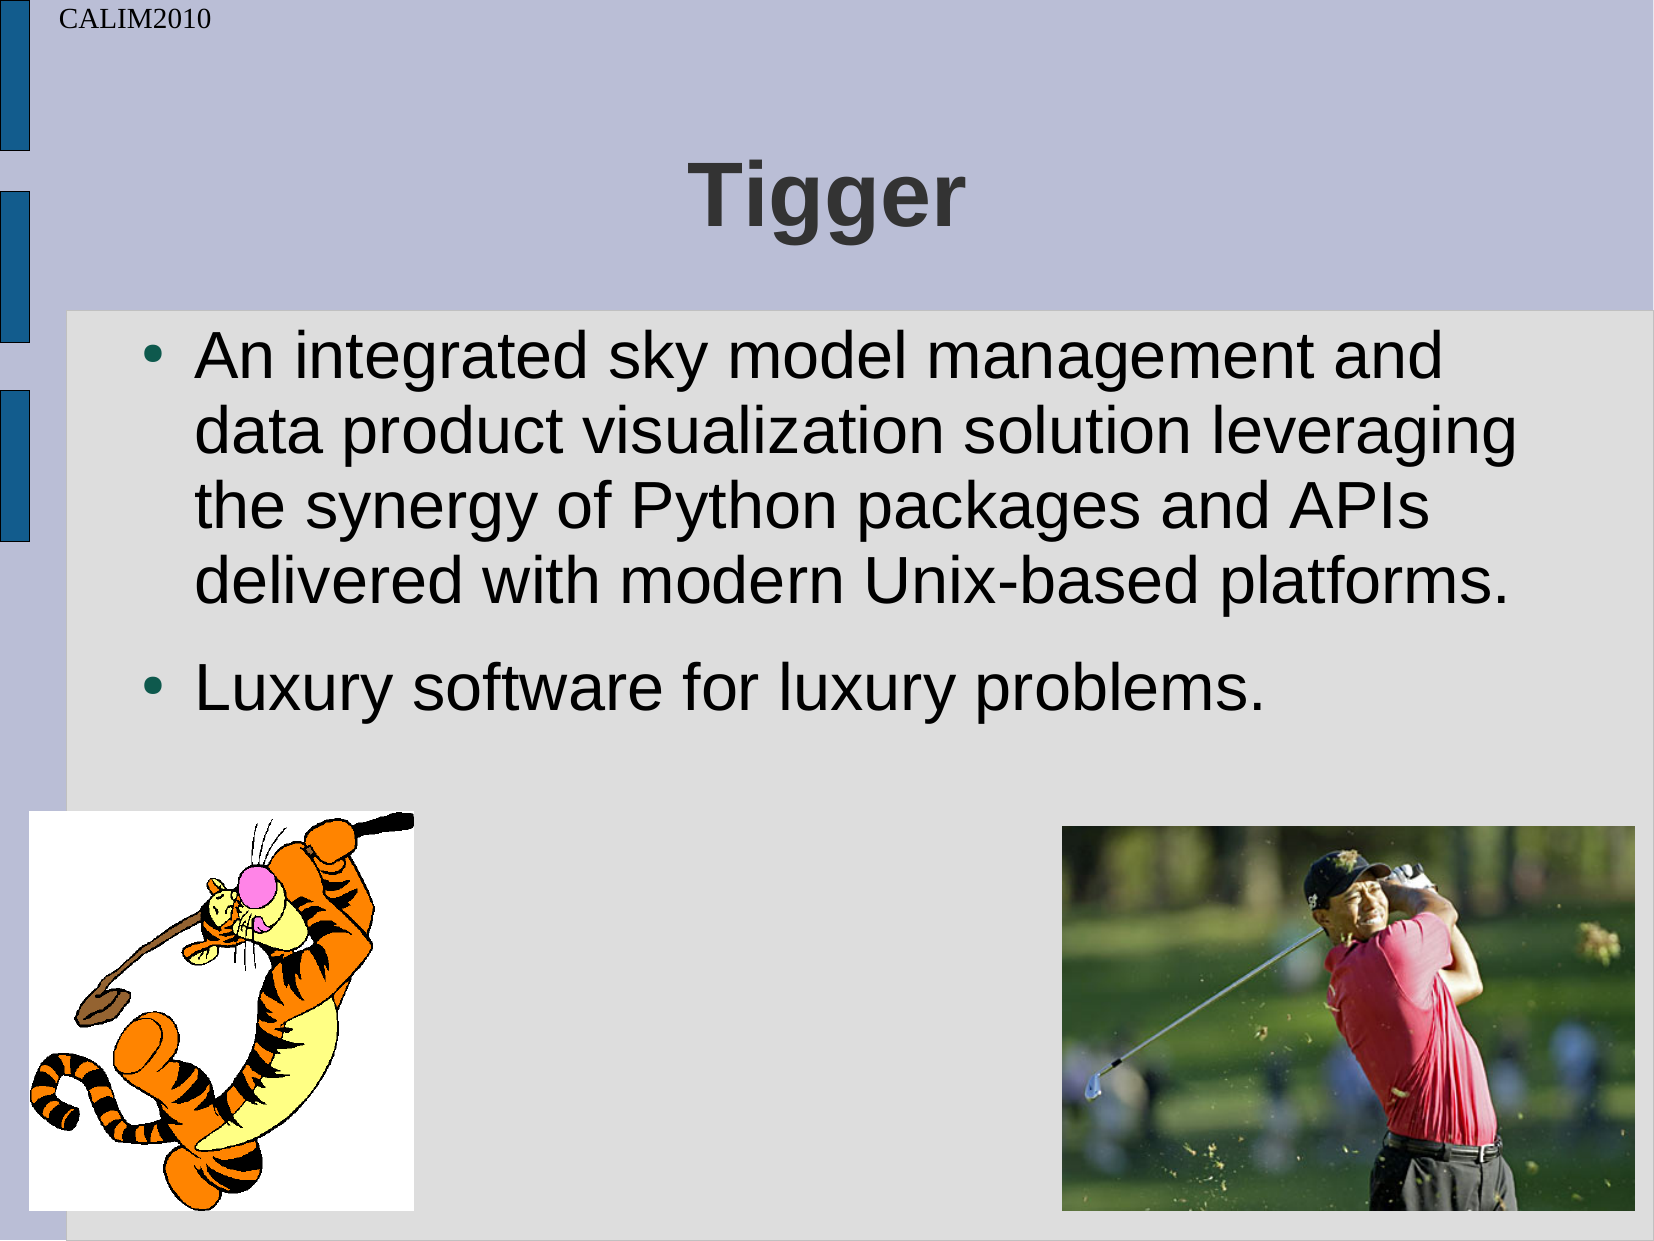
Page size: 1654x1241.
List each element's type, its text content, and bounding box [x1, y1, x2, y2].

picture [29, 811, 414, 1211]
list Luxury software for luxury problems. [123, 649, 1536, 981]
title Tigger [121, 98, 1534, 291]
picture [1062, 826, 1635, 1211]
list An integrated sky model management and data product visualization solution leveraging the synergy of Python packages and APIs delivered with modern Unix-based platforms. [123, 318, 1536, 649]
